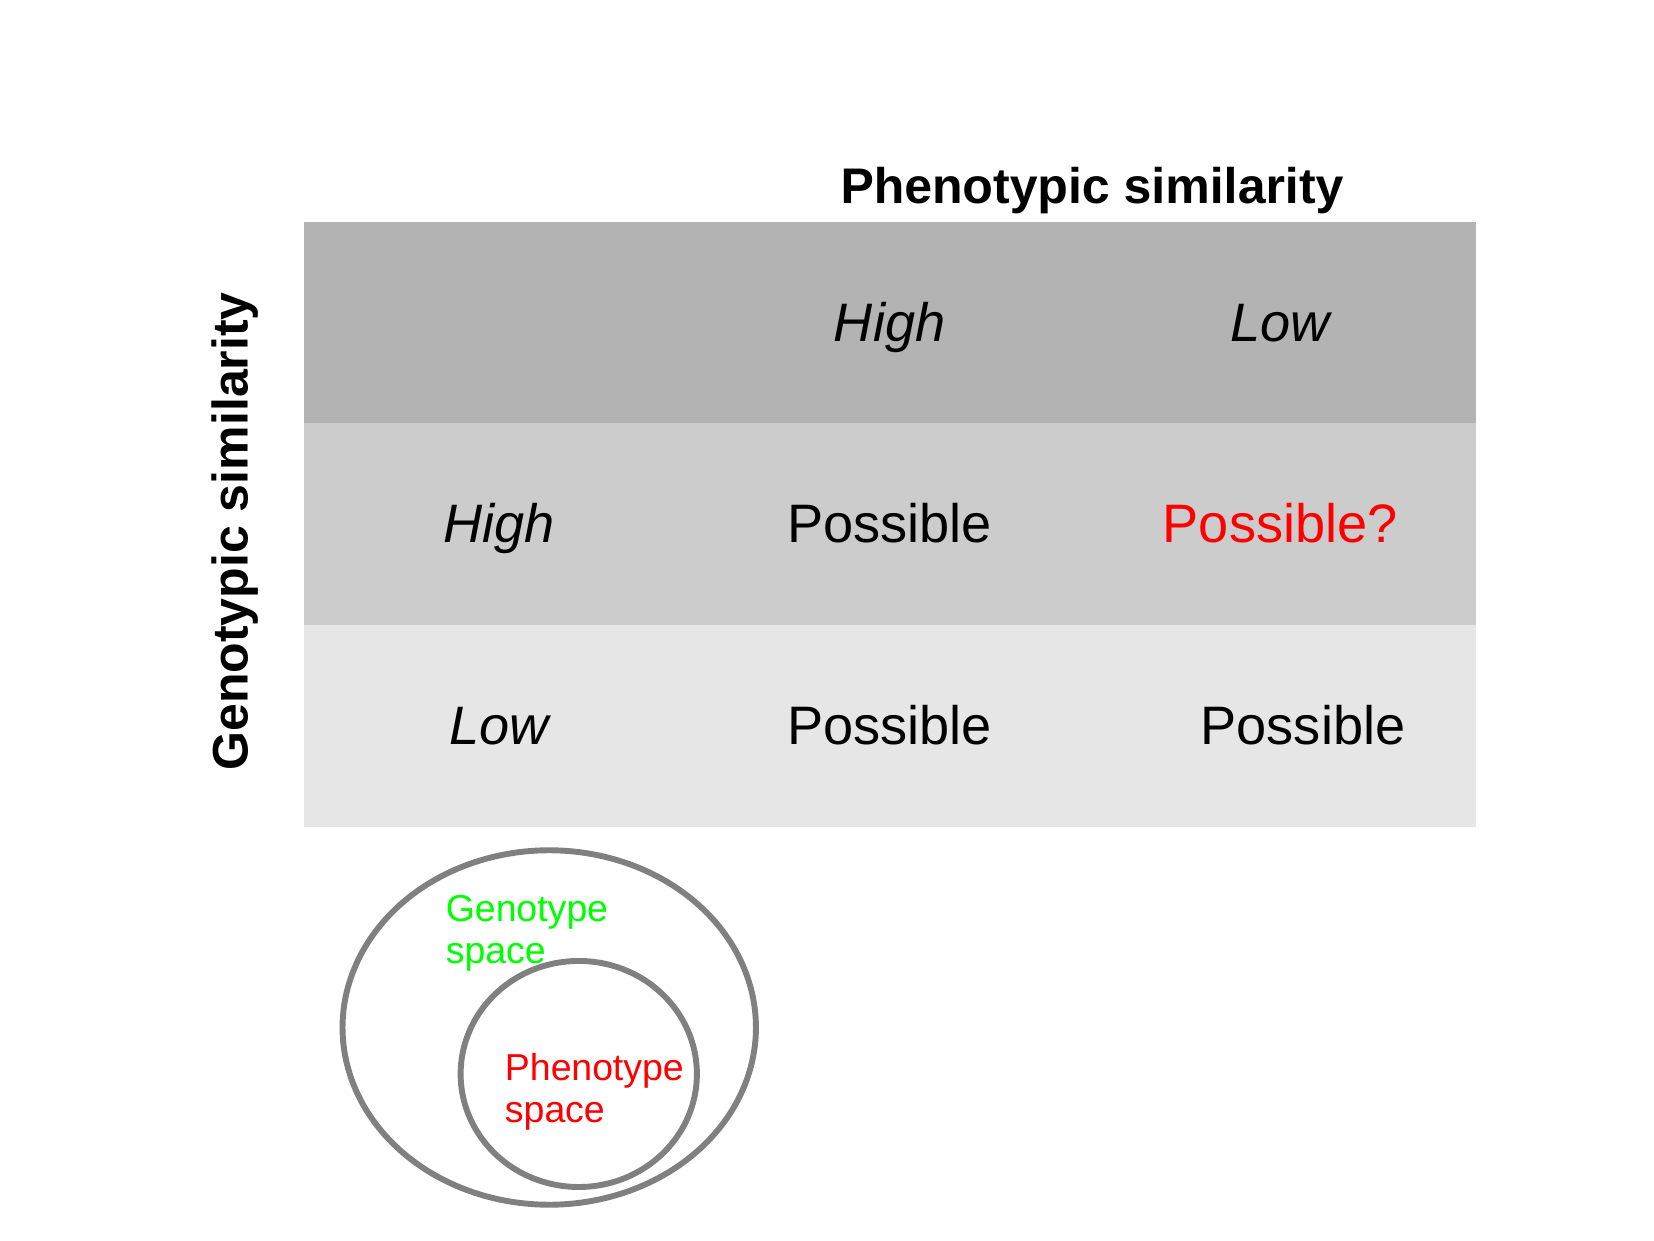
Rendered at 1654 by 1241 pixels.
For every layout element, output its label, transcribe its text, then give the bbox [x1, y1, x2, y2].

table_cell Possible [1085, 625, 1476, 827]
table_header [304, 222, 694, 423]
text_box Phenotypic similarity [738, 151, 1447, 222]
text_box Genotype space [431, 879, 638, 979]
text_box [342, 850, 756, 1205]
text_box Phenotype space [490, 1039, 727, 1139]
table_header Low [1085, 222, 1476, 423]
table_cell Possible? [1085, 423, 1476, 625]
table_cell Low [304, 625, 694, 827]
text_box Genotypic similarity [195, 265, 266, 798]
table_header High [694, 222, 1085, 423]
table_cell Possible [694, 423, 1085, 625]
table_cell High [304, 423, 694, 625]
table_cell Possible [694, 625, 1085, 827]
